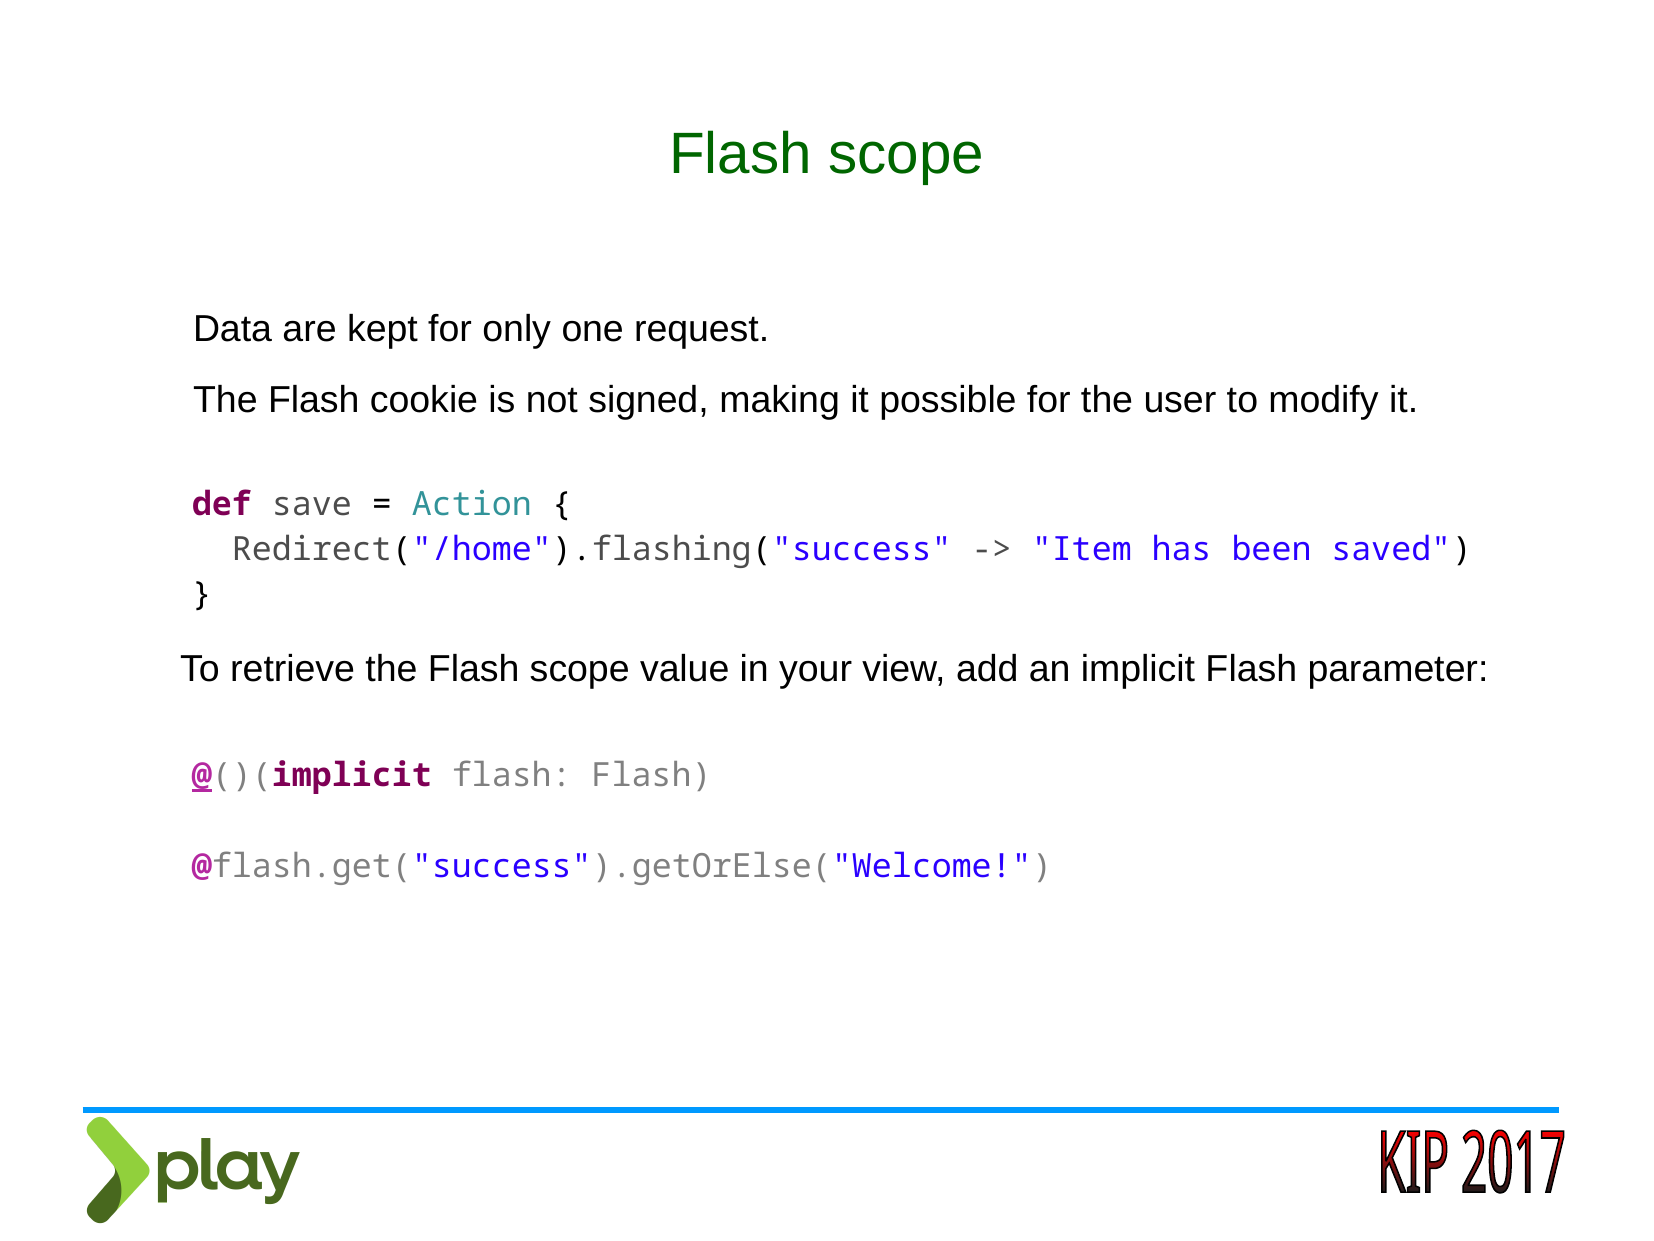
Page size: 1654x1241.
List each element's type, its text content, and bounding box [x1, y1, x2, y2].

title Flash scope [82, 49, 1571, 257]
text_box @()(implicit flash: Flash) @flash.get("success").getOrElse("Welcome!") [177, 744, 1442, 927]
text_box def save = Action { Redirect("/home").flashing("success" -> "Item has been saved") } [177, 472, 1538, 603]
picture [73, 1111, 308, 1229]
list Data are kept for only one request. The Flash cookie is not signed, making it possible for the user to modify it. [80, 307, 1536, 1027]
text_box To retrieve the Flash scope value in your view, add an implicit Flash parameter: [165, 640, 1571, 697]
